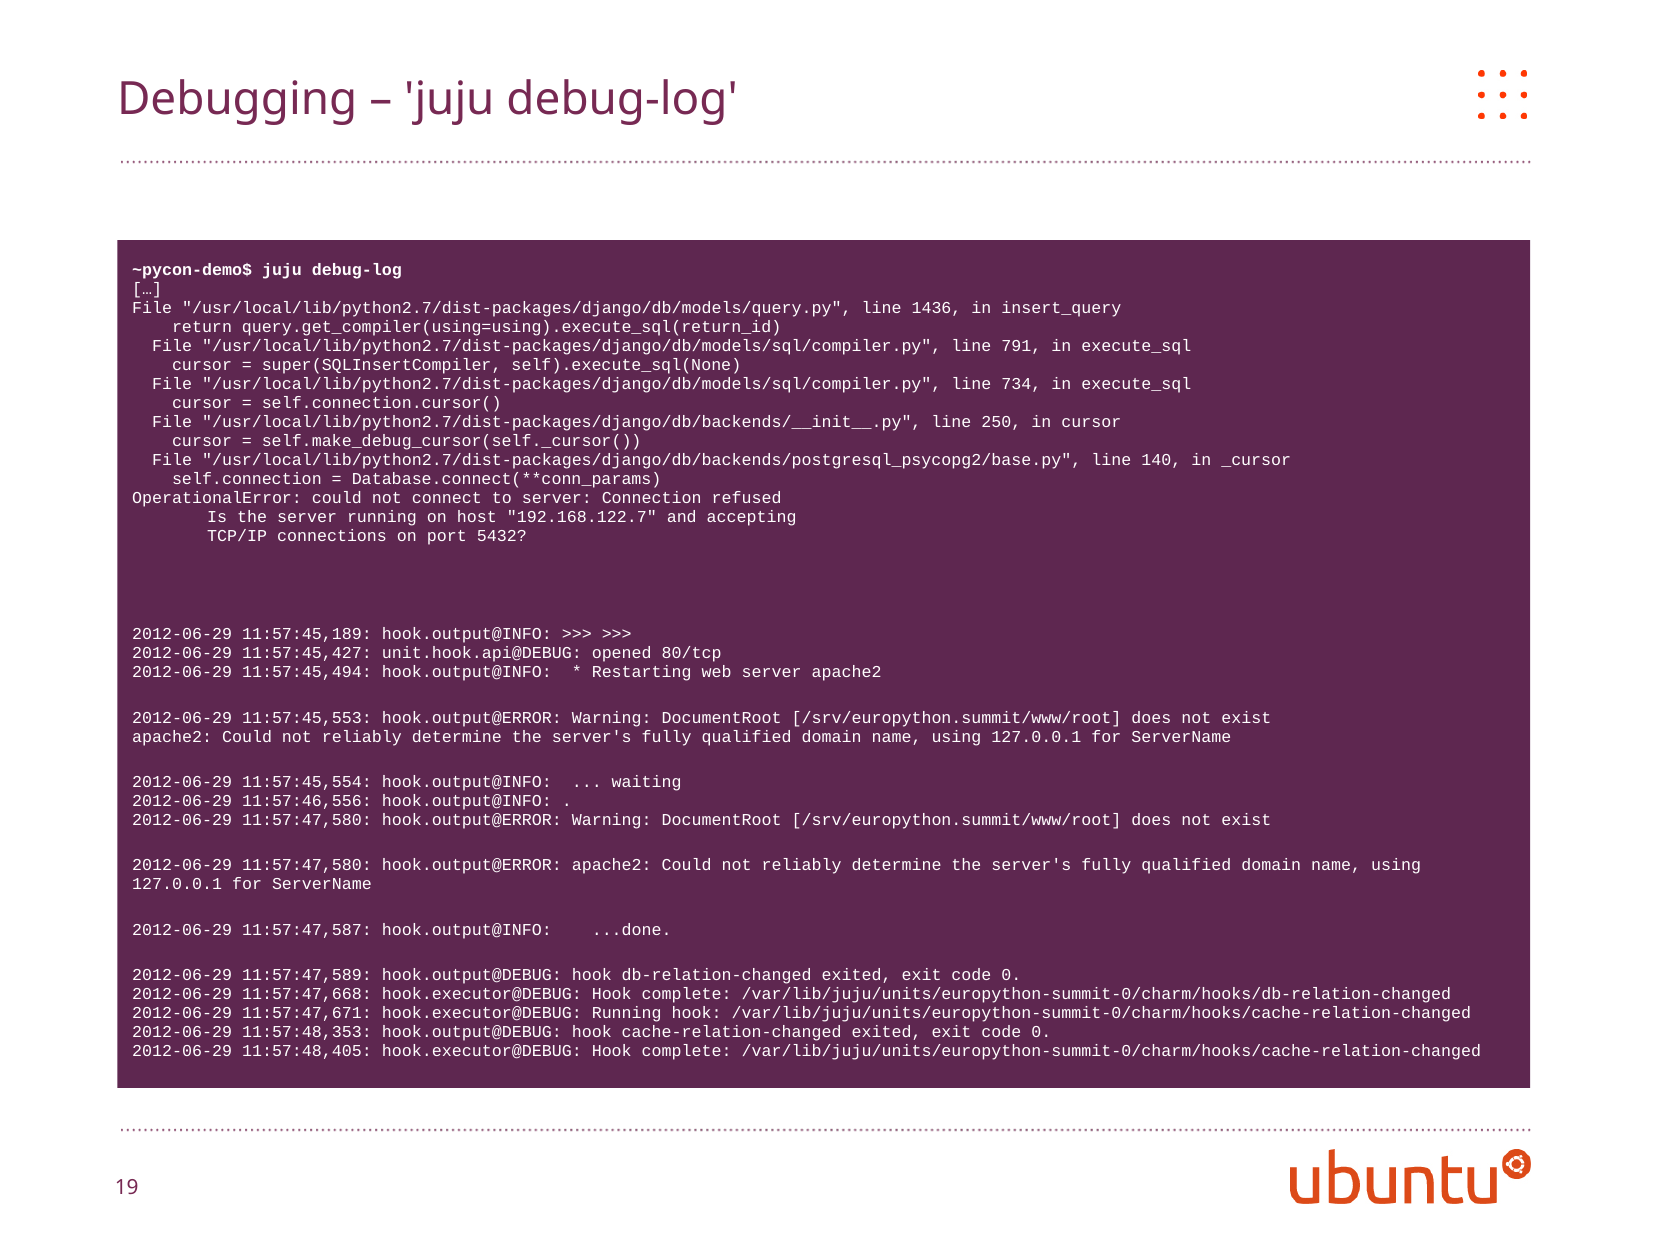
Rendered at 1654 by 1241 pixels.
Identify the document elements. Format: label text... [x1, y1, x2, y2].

picture [1290, 1149, 1531, 1204]
picture [111, 159, 1533, 166]
text_box ~pycon-demo$ juju debug-log […] File "/usr/local/lib/python2.7/dist-packages/django/db/models/query.py", line 1436, in insert_query return query.get_compiler(using=using).execute_sql(return_id) File "/usr/local/lib/python2.7/dist-packages/django/db/models/sql/compiler.py", line 791, in execute_sql cursor = super(SQLInsertCompiler, self).execute_sql(None) File "/usr/local/lib/python2.7/dist-packages/django/db/models/sql/compiler.py", line 734, in execute_sql cursor = self.connection.cursor() File "/usr/local/lib/python2.7/dist-packages/django/db/backends/__init__.py", line 250, in cursor cursor = self.make_debug_cursor(self._cursor()) File "/usr/local/lib/python2.7/dist-packages/django/db/backends/postgresql_psycopg2/base.py", line 140, in _cursor self.connection = Database.connect(**conn_params) OperationalError: could not connect to server: Connection refused Is the server running on host "192.168.122.7" and accepting TCP/IP connections on port 5432? 2012-06-29 11:57:45,189: hook.output@INFO: >>> >>> 2012-06-29 11:57:45,427: unit.hook.api@DEBUG: opened 80/tcp 2012-06-29 11:57:45,494: hook.output@INFO: * Restarting web server apache2 2012-06-29 11:57:45,553: hook.output@ERROR: Warning: DocumentRoot [/srv/europython.summit/www/root] does not exist apache2: Could not reliably determine the server's fully qualified domain name, using 127.0.0.1 for ServerName 2012-06-29 11:57:45,554: hook.output@INFO: ... waiting 2012-06-29 11:57:46,556: hook.output@INFO: . 2012-06-29 11:57:47,580: hook.output@ERROR: Warning: DocumentRoot [/srv/europython.summit/www/root] does not exist 2012-06-29 11:57:47,580: hook.output@ERROR: apache2: Could not reliably determine the server's fully qualified domain name, using 127.0.0.1 for ServerName 2012-06-29 11:57:47,587: hook.output@INFO: ...done. 2012-06-29 11:57:47,589: hook.output@DEBUG: hook db-relation-changed exited, exit code 0. 2012-06-29 11:57:47,668: hook.executor@DEBUG: Hook complete: /var/lib/juju/units/europython-summit-0/charm/hooks/db-relation-changed 2012-06-29 11:57:47,671: hook.executor@DEBUG: Running hook: /var/lib/juju/units/europython-summit-0/charm/hooks/cache-relation-changed 2012-06-29 11:57:48,353: hook.output@DEBUG: hook cache-relation-changed exited, exit code 0. 2012-06-29 11:57:48,405: hook.executor@DEBUG: Hook complete: /var/lib/juju/units/europython-summit-0/charm/hooks/cache-relation-changed [117, 240, 1531, 1088]
picture [1478, 70, 1527, 119]
title Debugging – 'juju debug-log' [117, 71, 1447, 123]
picture [111, 1127, 1533, 1134]
